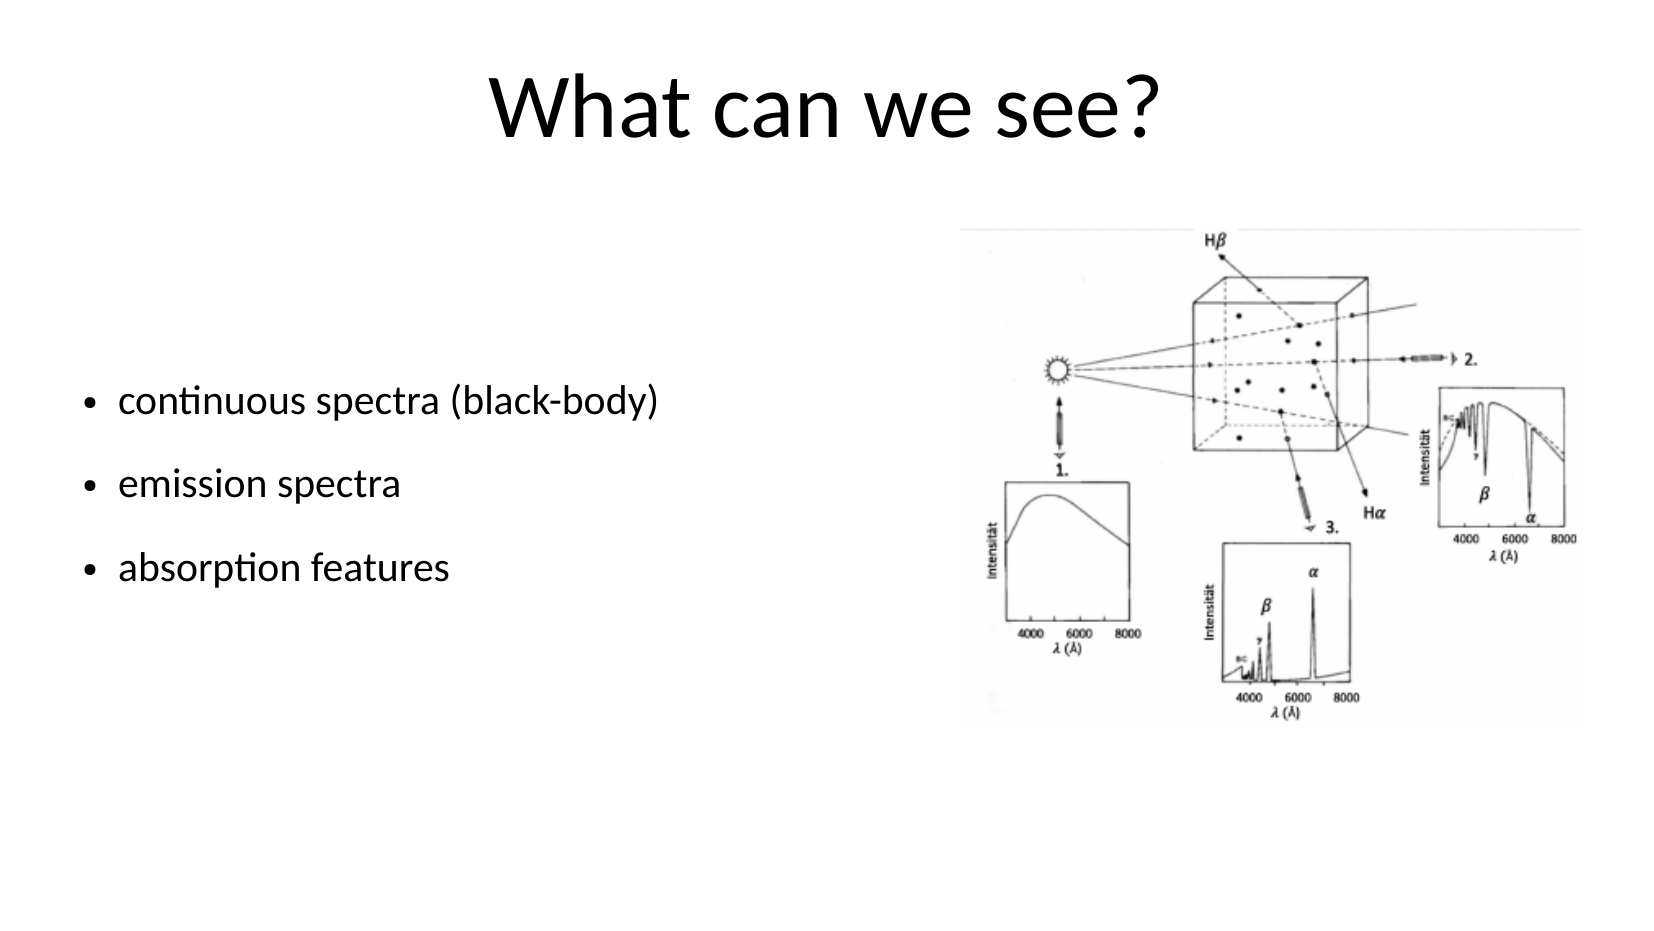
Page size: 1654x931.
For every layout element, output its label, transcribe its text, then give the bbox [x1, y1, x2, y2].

title What can we see? [82, 37, 1571, 193]
subtitle continuous spectra (black-body) emission spectra absorption features [82, 217, 856, 758]
picture [959, 224, 1606, 731]
